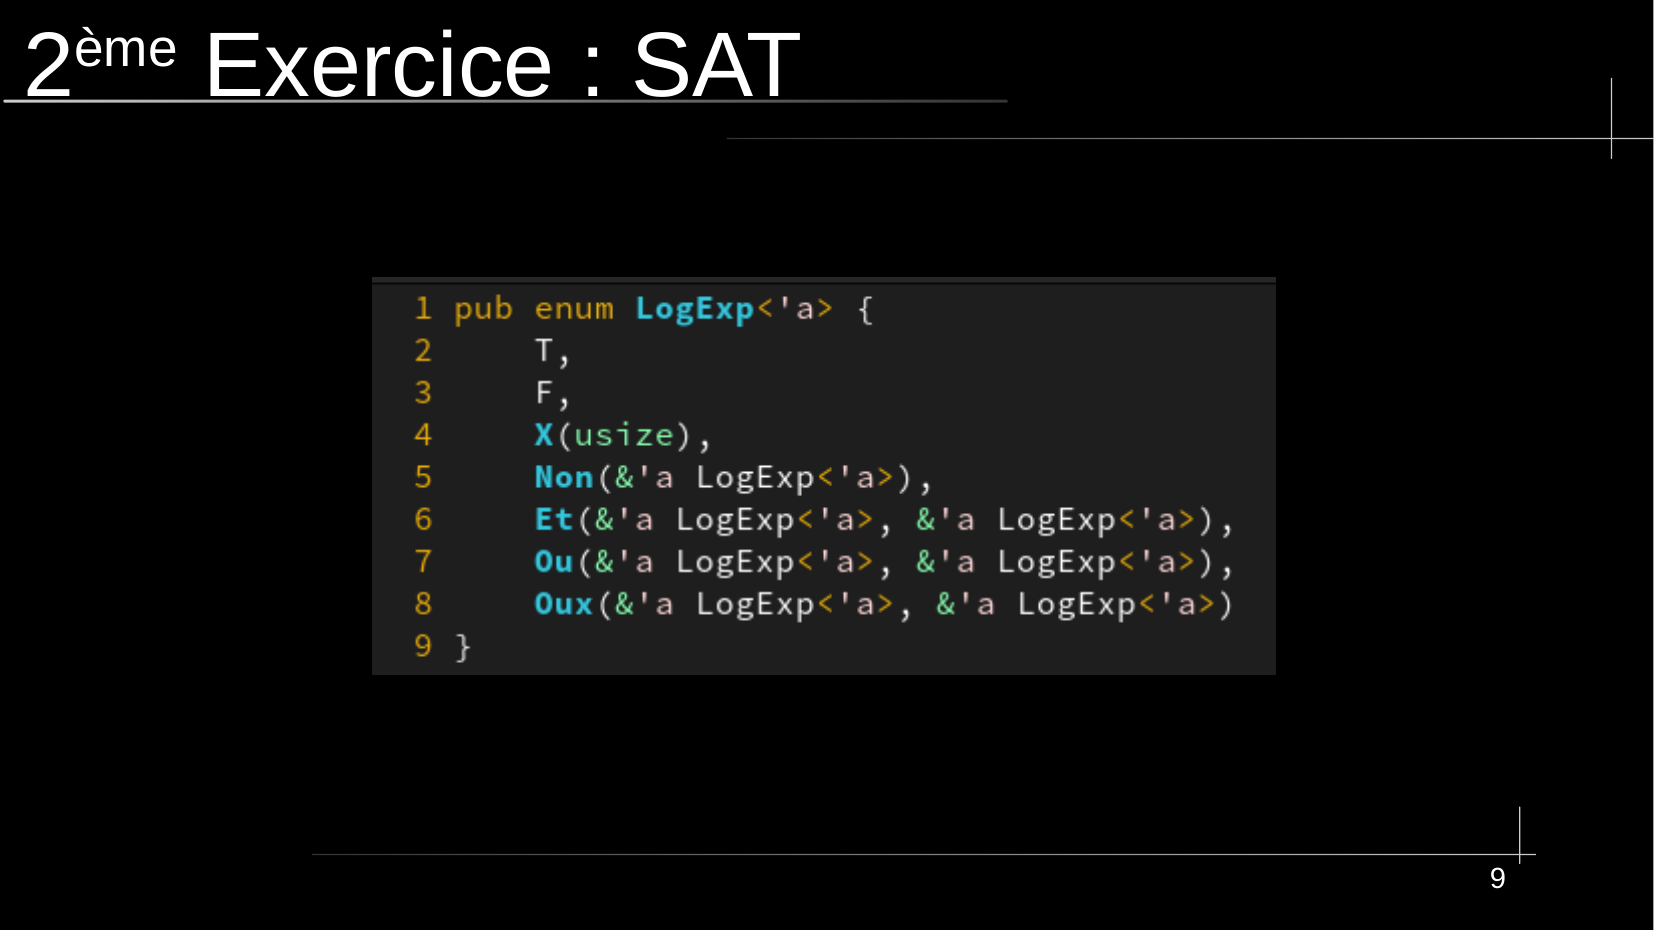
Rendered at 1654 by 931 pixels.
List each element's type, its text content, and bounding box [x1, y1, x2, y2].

picture [372, 277, 1276, 676]
title 2ème Exercice : SAT [23, 11, 1589, 119]
